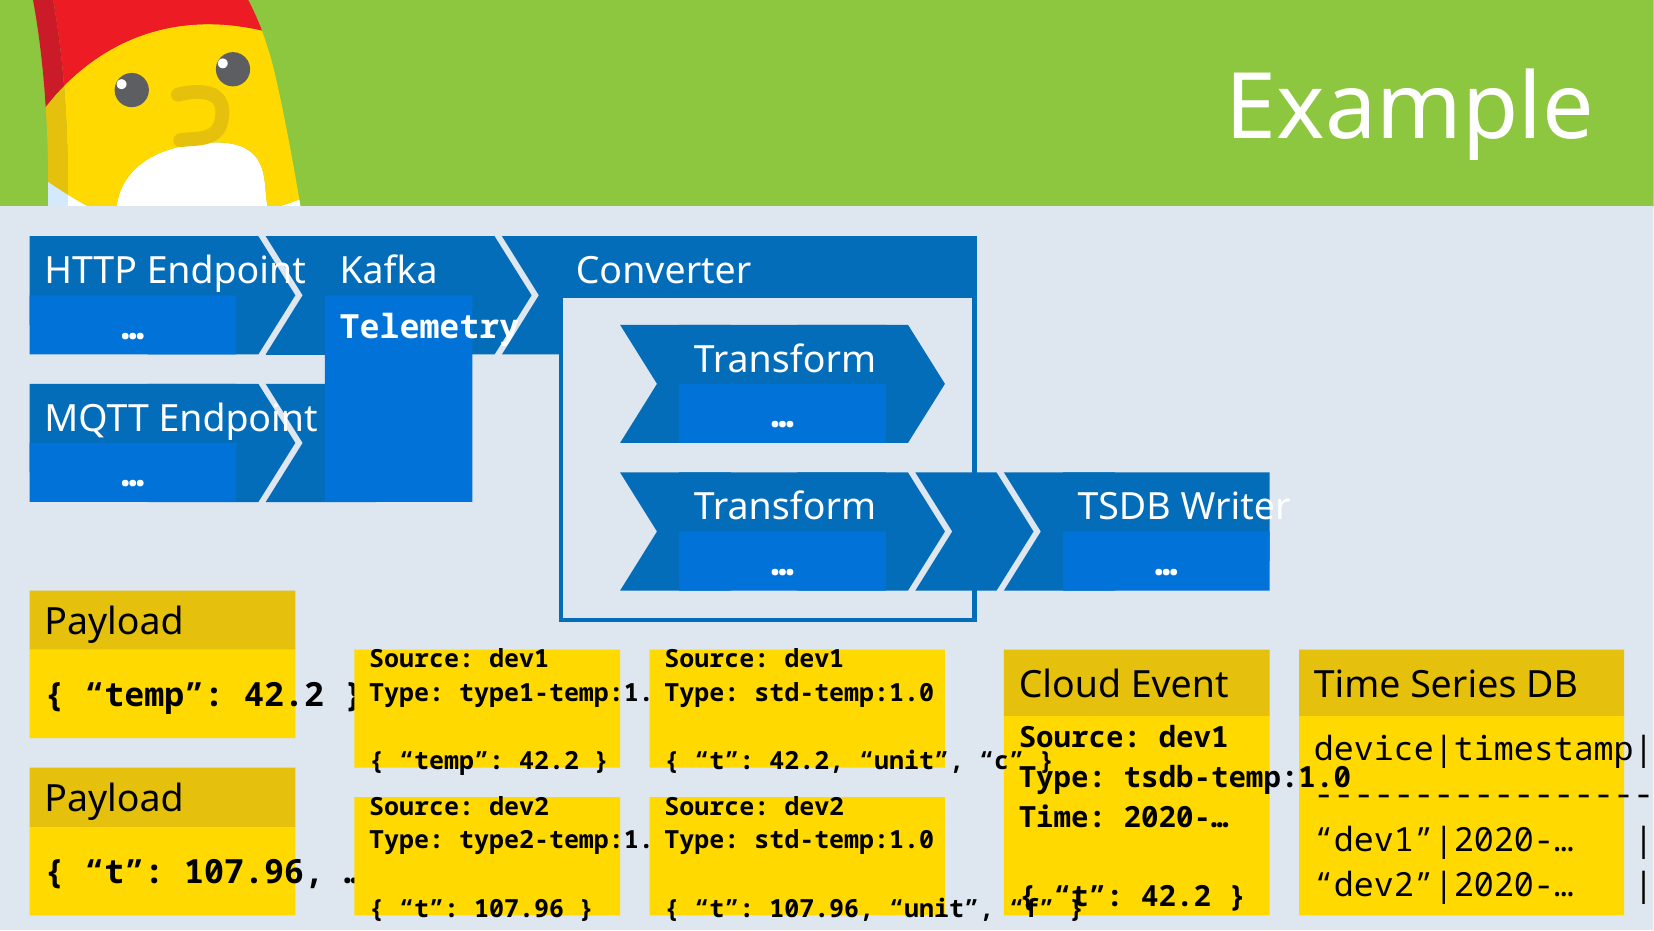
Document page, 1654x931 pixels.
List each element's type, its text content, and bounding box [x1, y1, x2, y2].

text_box [473, 236, 532, 355]
text_box Payload [29, 590, 296, 650]
text_box [237, 236, 296, 355]
text_box … [29, 442, 237, 502]
text_box device|timestamp|value ---------------------- “dev1”|2020-… | 42.2 “dev2”|2020-… | 42.2 [1299, 716, 1625, 916]
text_box Source: dev1 Type: type1-temp:1.0 { “temp”: 42.2 } [354, 649, 621, 768]
text_box [147, 383, 296, 503]
text_box [237, 413, 243, 429]
text_box [265, 383, 377, 503]
text_box [501, 236, 1034, 621]
title Example [324, 0, 1595, 207]
text_box MQTT Endpoint [29, 383, 237, 442]
text_box … [679, 383, 886, 443]
text_box [265, 236, 324, 354]
text_box [1003, 472, 1062, 591]
text_box Cloud Event [1003, 649, 1270, 716]
text_box … [679, 531, 886, 591]
text_box Payload [29, 767, 296, 827]
text_box Transform [679, 324, 886, 383]
text_box Telemetry [324, 295, 473, 502]
text_box Kafka [324, 236, 473, 295]
text_box Source: dev1 Type: std-temp:1.0 { “t”: 42.2, “unit”, “c” } [649, 649, 945, 768]
text_box Source: dev2 Type: std-temp:1.0 { “t”: 107.96, “unit”, “f” } [649, 797, 945, 916]
text_box Source: dev1 Type: tsdb-temp:1.0 Time: 2020-… { “t”: 42.2 } [1003, 716, 1270, 916]
text_box Converter [561, 236, 972, 295]
text_box … [29, 295, 237, 355]
text_box HTTP Endpoint [29, 236, 237, 295]
text_box Source: dev2 Type: type2-temp:1.0 { “t”: 107.96 } [354, 797, 621, 916]
text_box TSDB Writer [1062, 472, 1270, 531]
text_box Time Series DB [1299, 649, 1625, 716]
text_box { “t”: 107.96, … } [29, 827, 296, 916]
text_box Transform [679, 472, 886, 531]
text_box { “temp”: 42.2 } [29, 650, 296, 739]
text_box … [1062, 531, 1270, 591]
